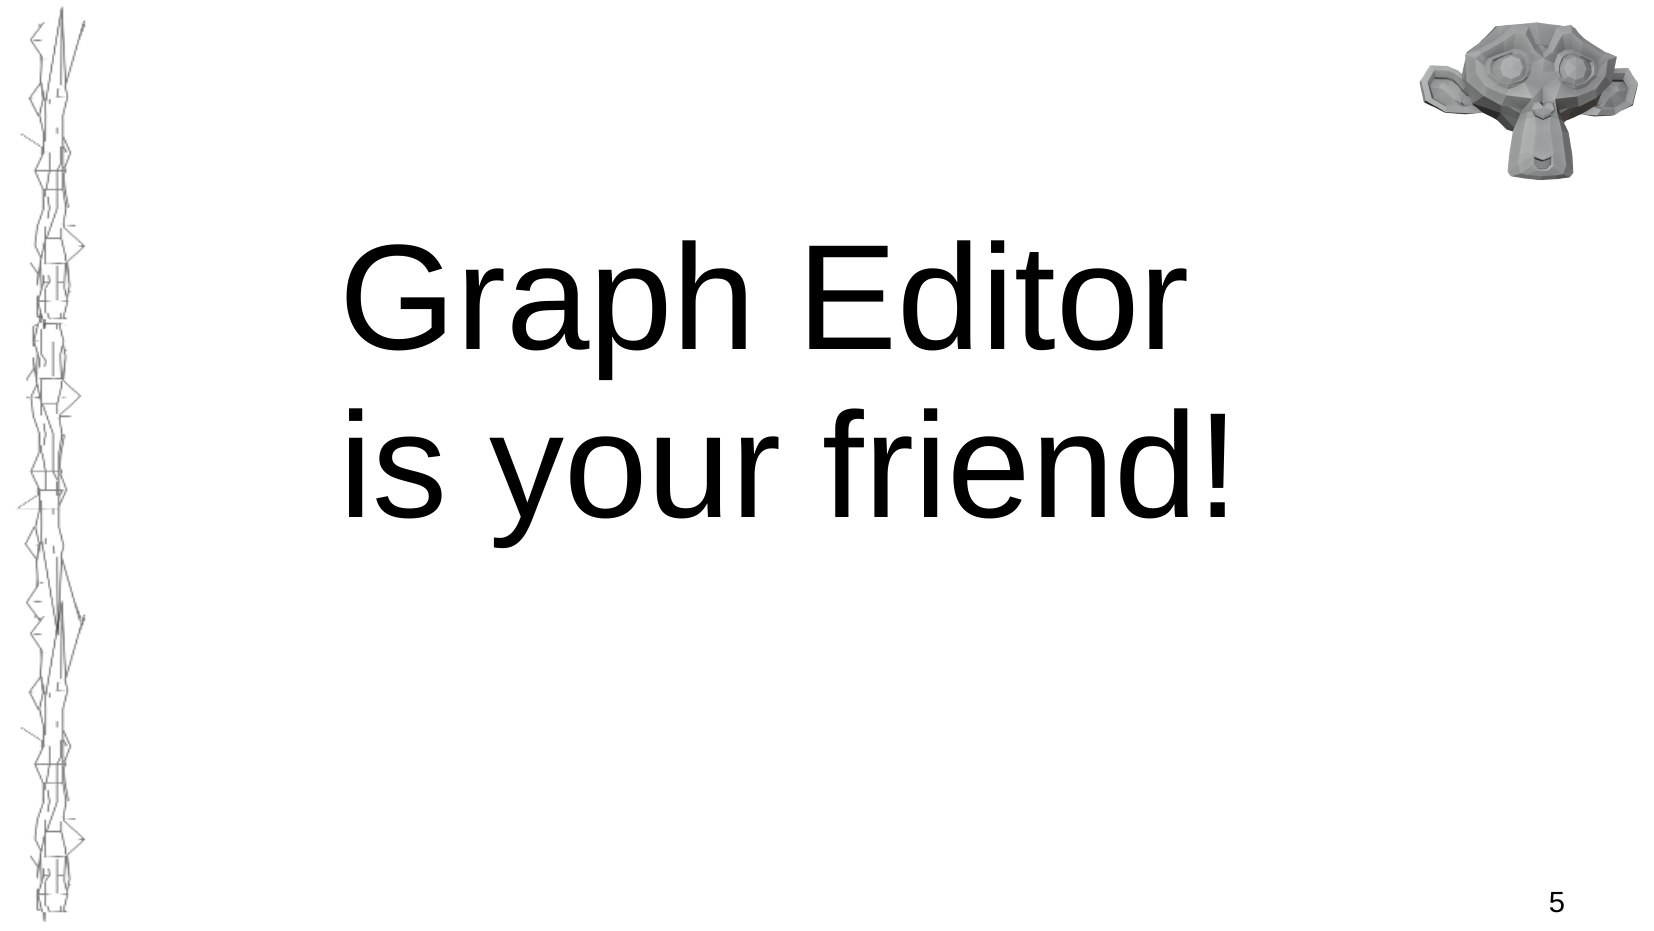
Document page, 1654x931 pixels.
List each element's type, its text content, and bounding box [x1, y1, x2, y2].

picture [1411, 11, 1645, 189]
text_box Graph Editor is your friend! [324, 206, 1300, 680]
